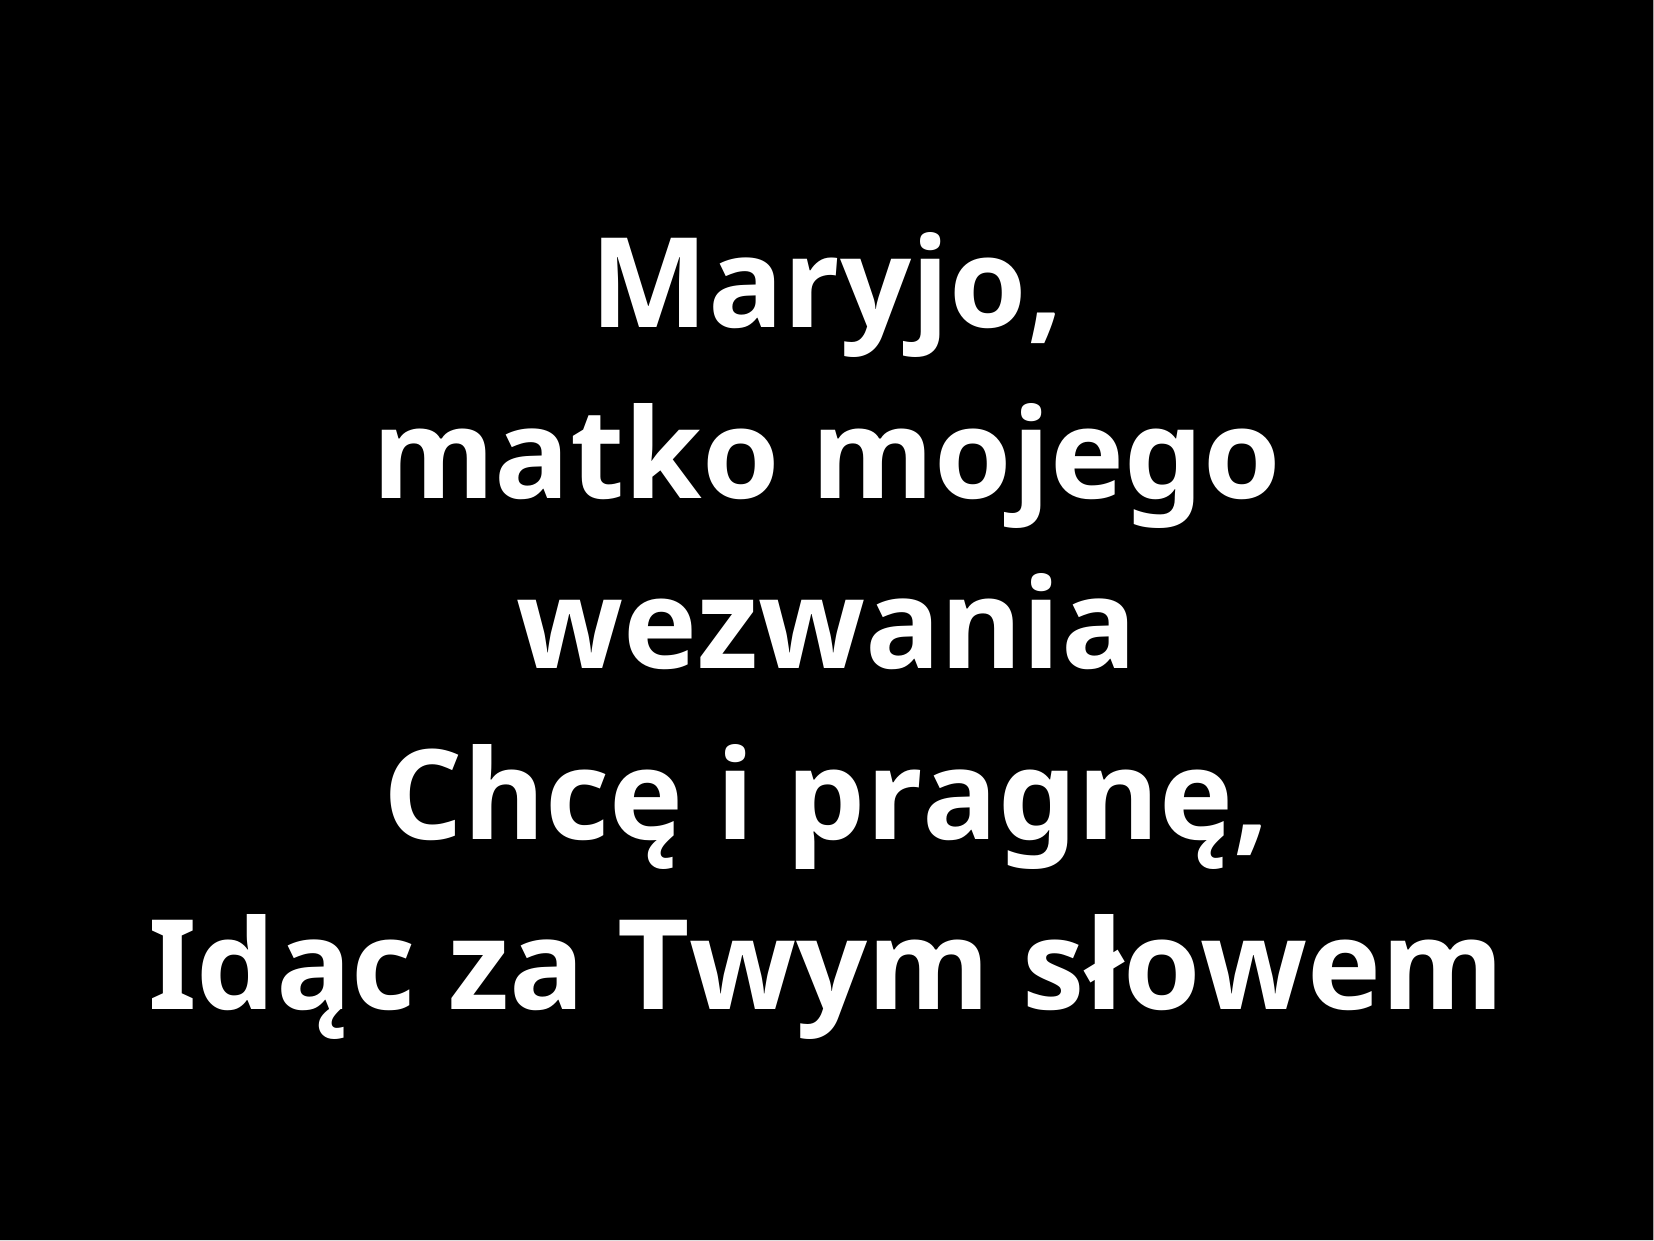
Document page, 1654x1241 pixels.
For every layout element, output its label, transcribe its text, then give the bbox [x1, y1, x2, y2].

title Maryjo, matko mojego wezwania Chcę i pragnę, Idąc za Twym słowem [0, 0, 1654, 1241]
